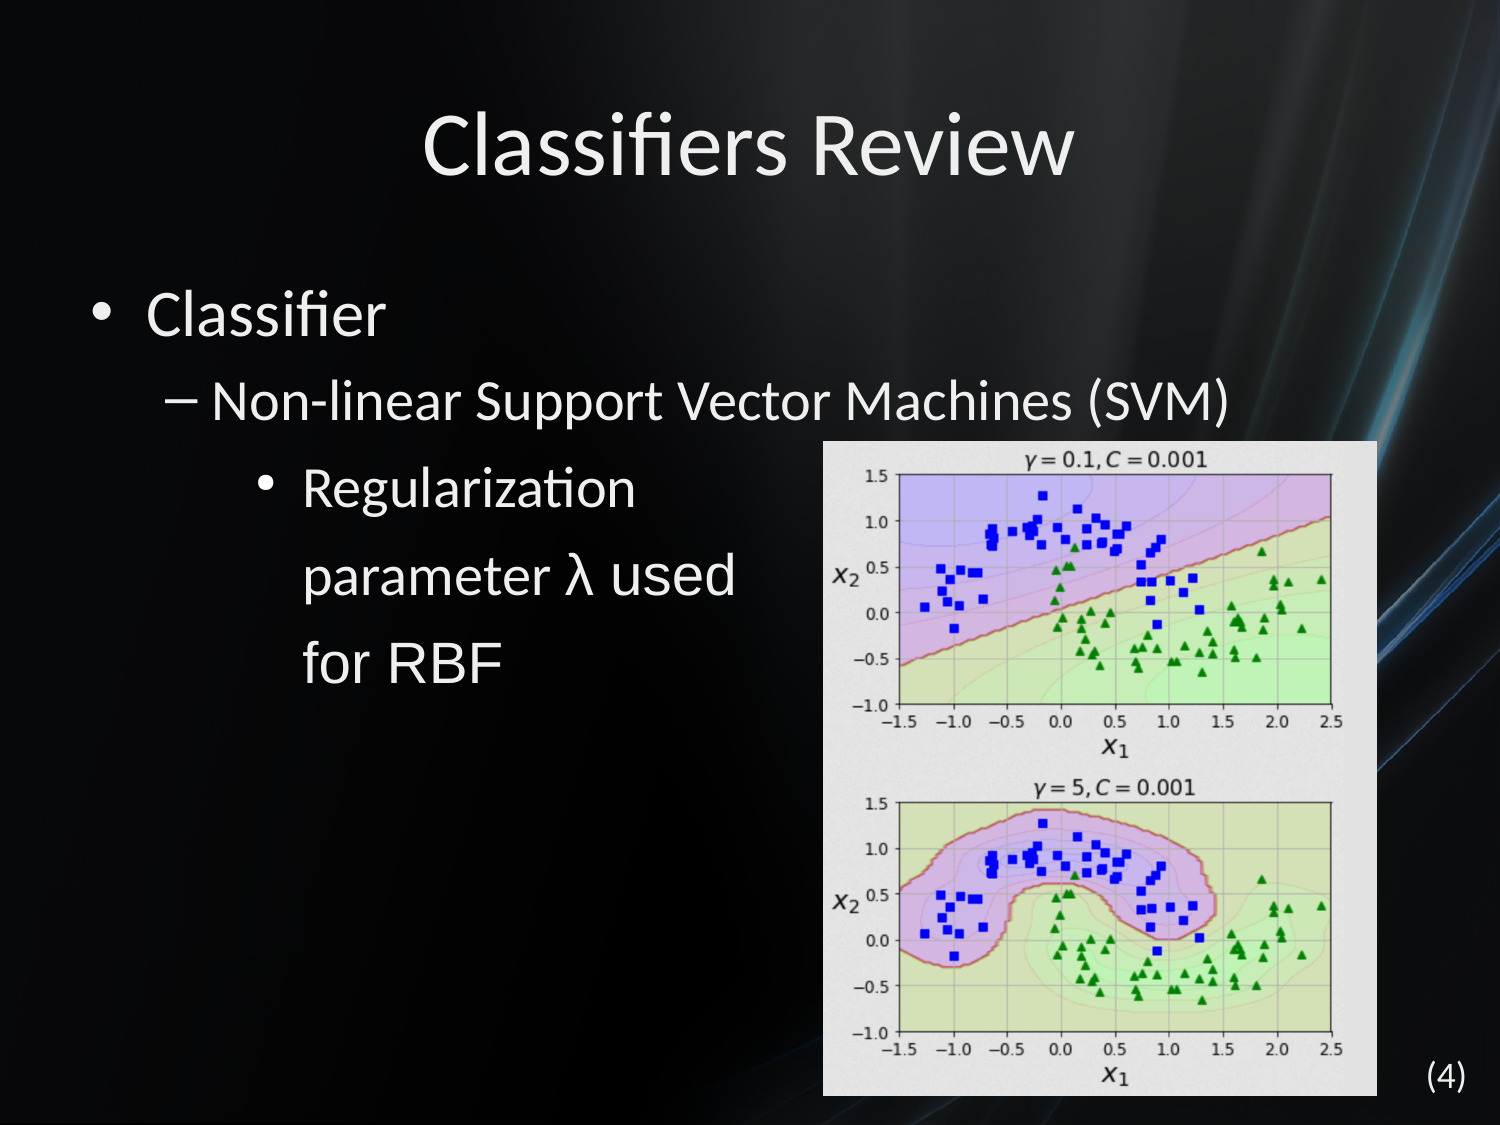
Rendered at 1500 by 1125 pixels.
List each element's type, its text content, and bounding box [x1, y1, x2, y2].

text_box (4) [1410, 1043, 1494, 1104]
title Classifiers Review [75, 45, 1425, 233]
picture [0, 0, 1500, 1125]
list Classifier Non-linear Support Vector Machines (SVM) Regularization parameter λ used for RBF [75, 262, 1425, 1005]
